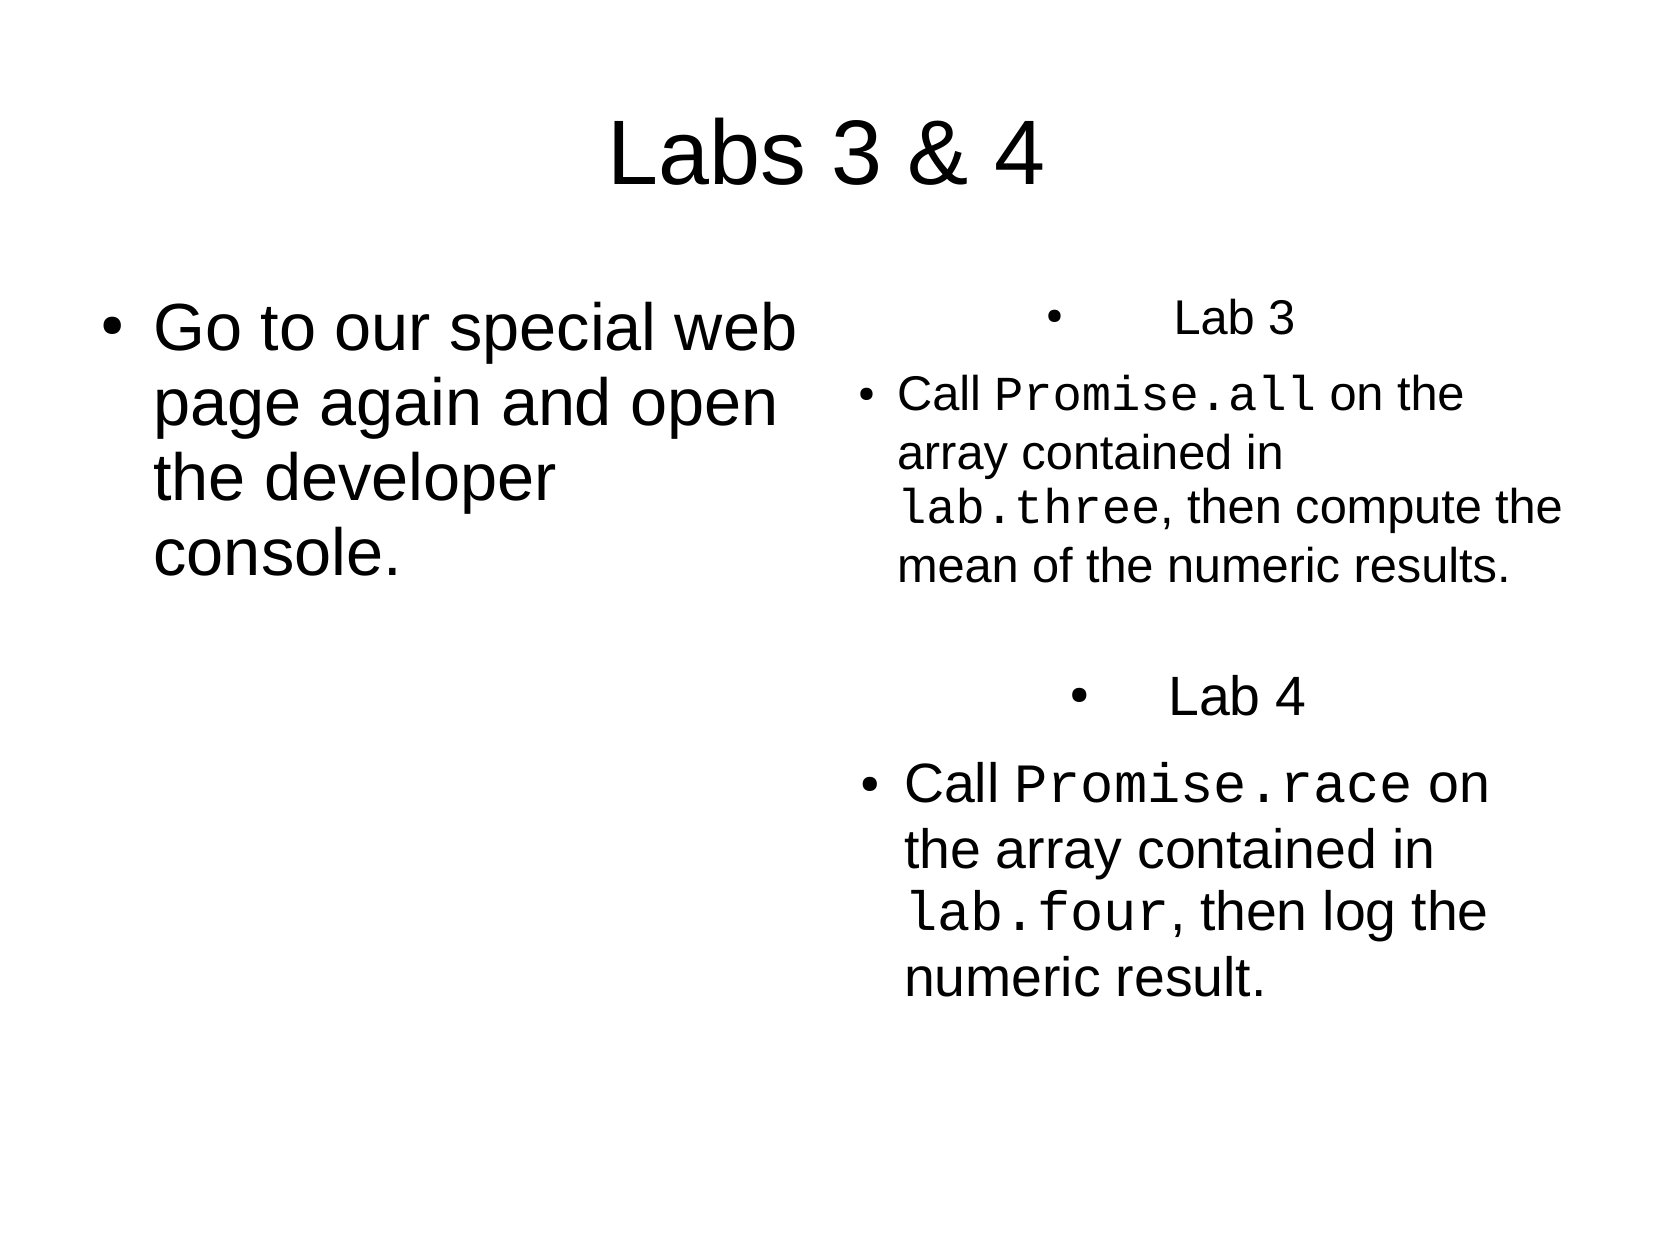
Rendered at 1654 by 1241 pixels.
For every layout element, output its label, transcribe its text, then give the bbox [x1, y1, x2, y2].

title Labs 3 & 4 [82, 49, 1571, 257]
list Go to our special web page again and open the developer console. [82, 290, 809, 1010]
list Lab 3 Call Promise.all on the array contained in lab.three, then compute the mean of the numeric results. [845, 290, 1572, 634]
list Lab 4 Call Promise.race on the array contained in lab.four, then log the numeric result. [845, 665, 1572, 1009]
